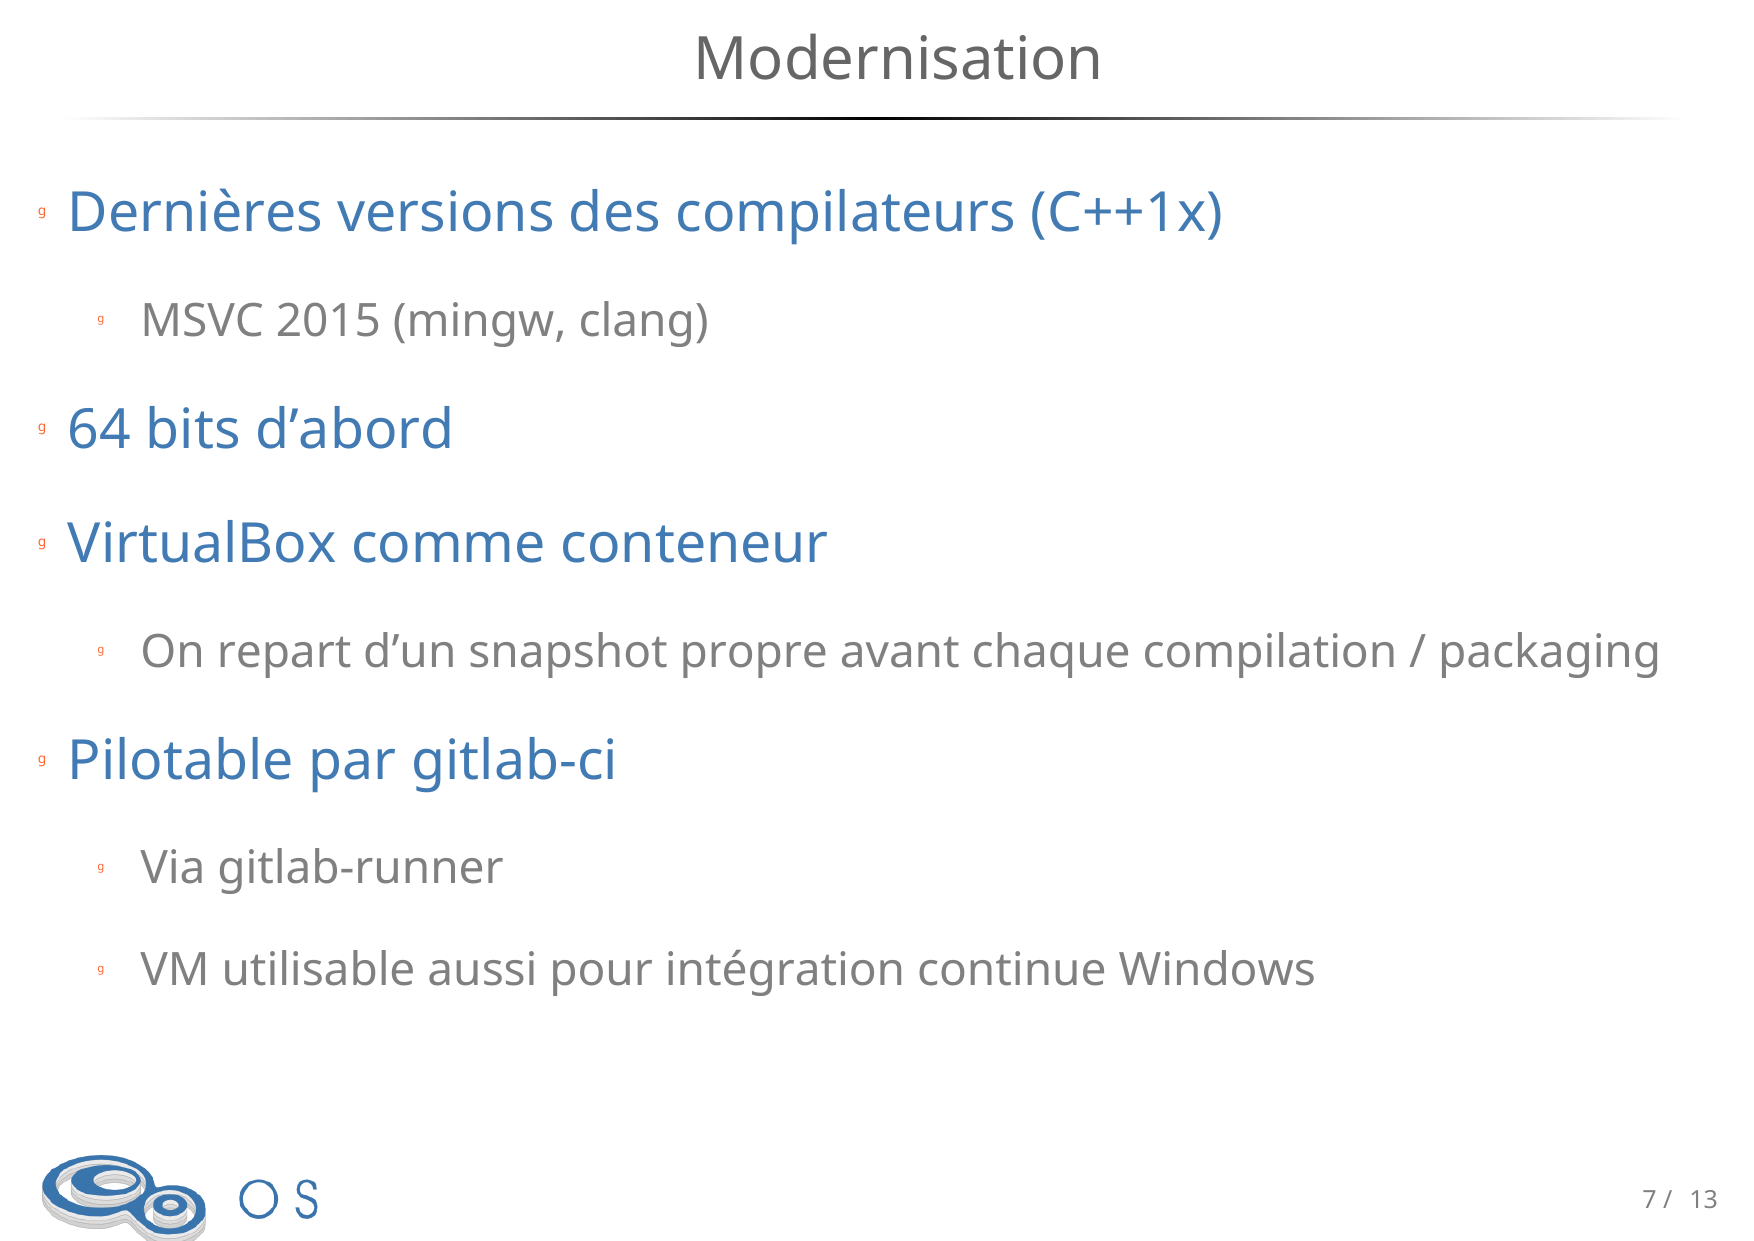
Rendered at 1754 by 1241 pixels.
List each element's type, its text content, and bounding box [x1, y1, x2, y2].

list Dernières versions des compilateurs (C++1x) MSVC 2015 (mingw, clang) 64 bits d’abord VirtualBox comme conteneur On repart d’un snapshot propre avant chaque compilation / packaging Pilotable par gitlab-ci Via gitlab-runner VM utilisable aussi pour intégration continue Windows [37, 172, 1710, 1090]
picture [42, 1155, 583, 1241]
title Modernisation [31, 14, 1754, 98]
